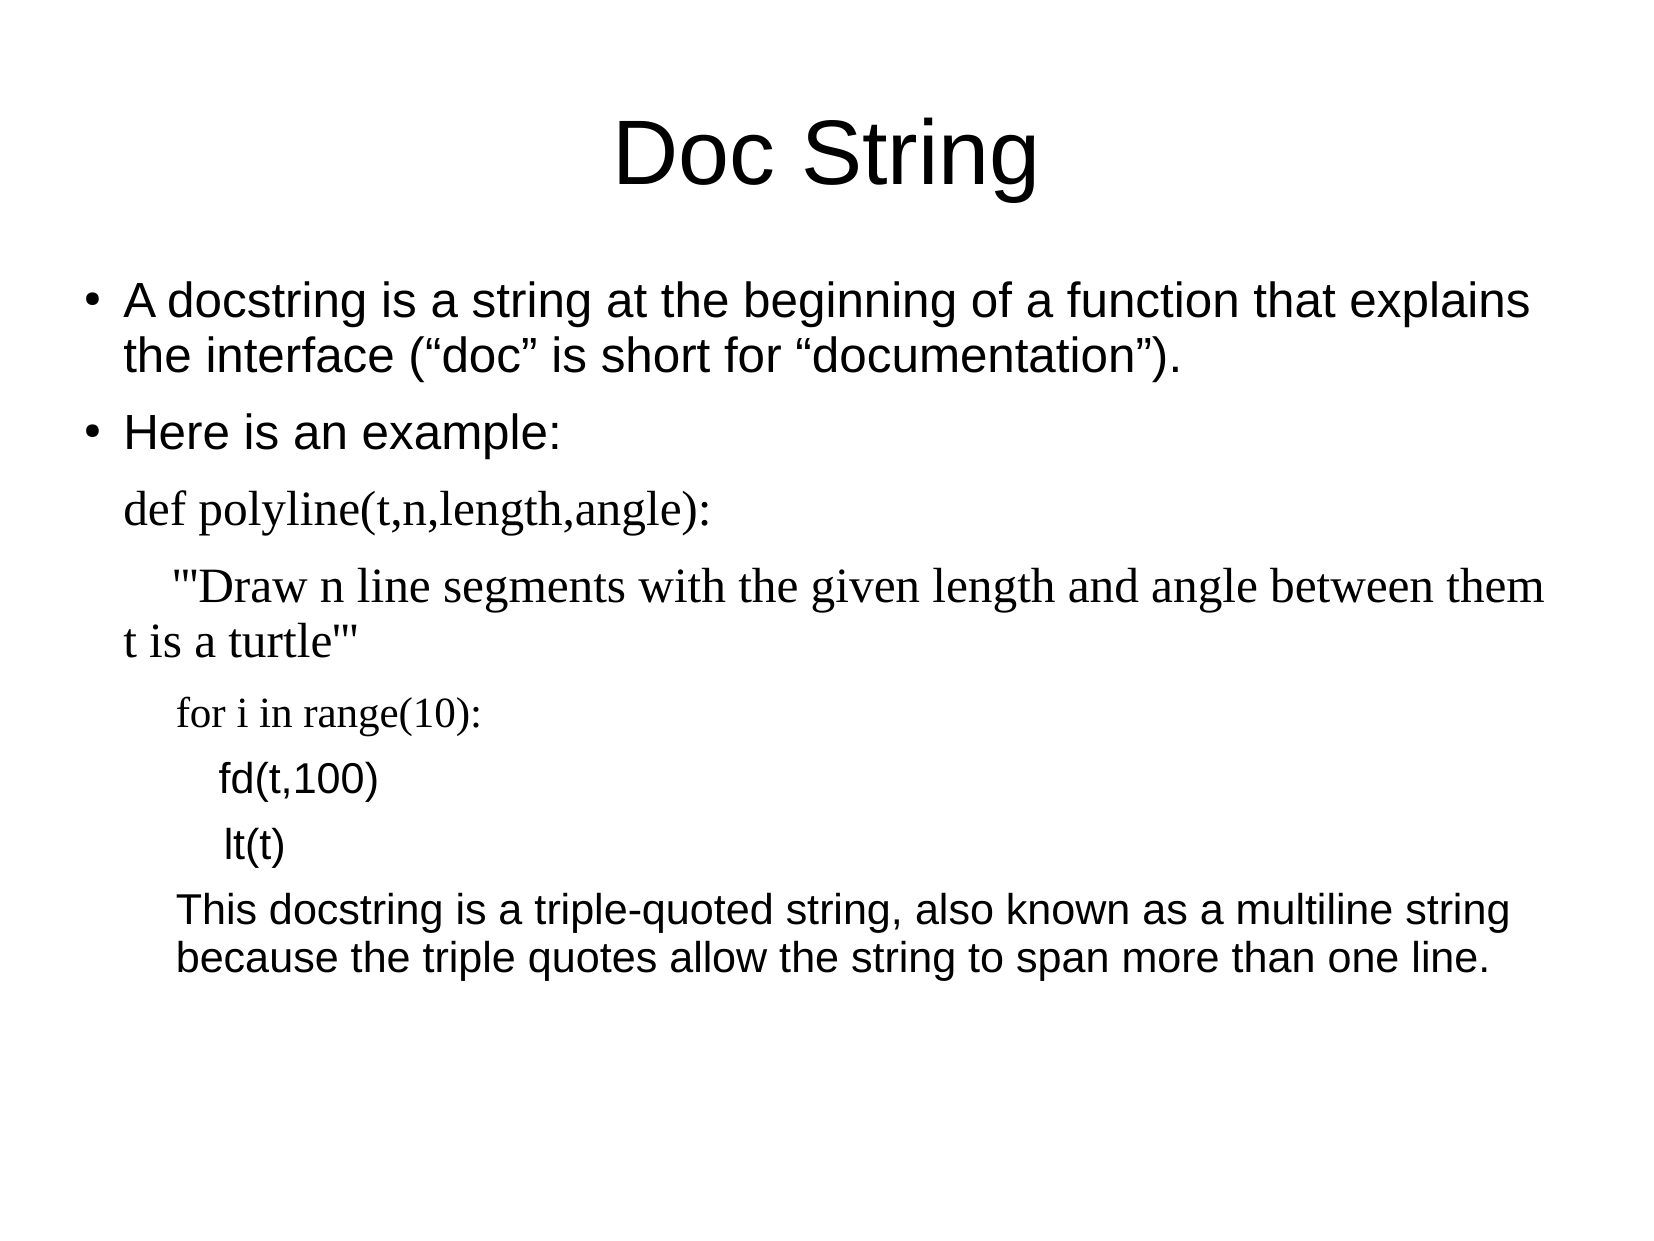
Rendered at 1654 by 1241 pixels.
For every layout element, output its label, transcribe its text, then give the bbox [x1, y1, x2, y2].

title Doc String [82, 49, 1571, 257]
list A docstring is a string at the beginning of a function that explains the interface (“doc” is short for “documentation”). Here is an example: def polyline(t,n,length,angle): '''Draw n line segments with the given length and angle between them t is a turtle''' for i in range(10): fd(t,100) lt(t) This docstring is a triple-quoted string, also known as a multiline string because the triple quotes allow the string to span more than one line. [70, 272, 1559, 993]
